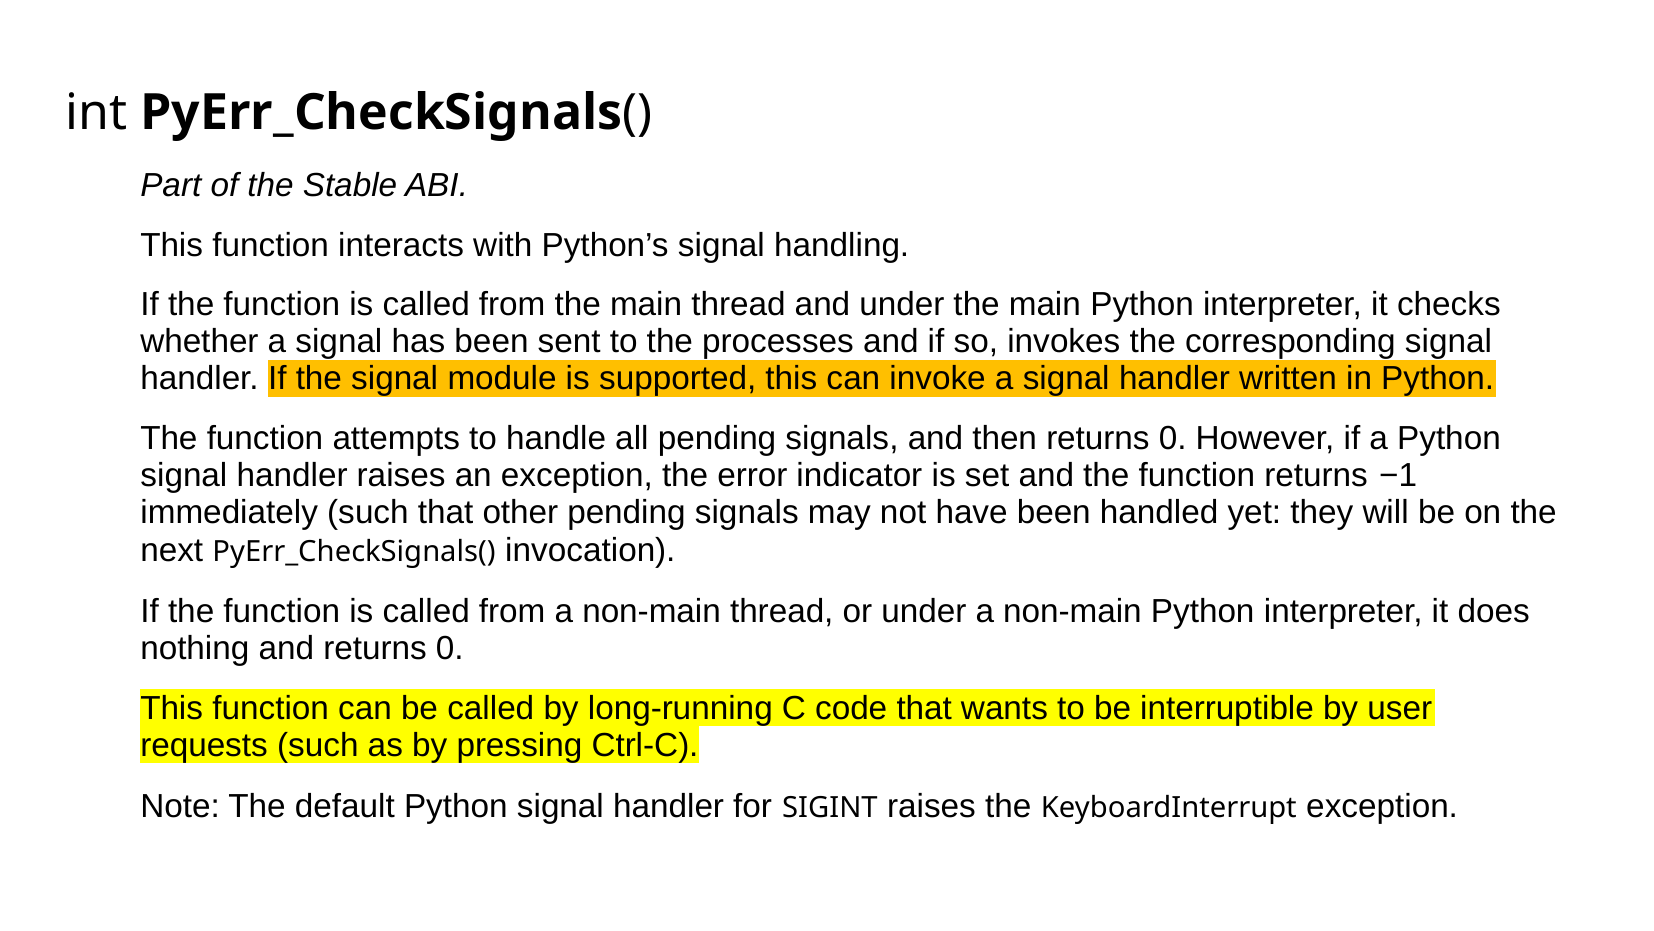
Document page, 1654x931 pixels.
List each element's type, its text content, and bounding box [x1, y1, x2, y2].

text_box int PyErr_CheckSignals() Part of the Stable ABI. This function interacts with Python’s signal handling. If the function is called from the main thread and under the main Python interpreter, it checks whether a signal has been sent to the processes and if so, invokes the corresponding signal handler. If the signal module is supported, this can invoke a signal handler written in Python. The function attempts to handle all pending signals, and then returns 0. However, if a Python signal handler raises an exception, the error indicator is set and the function returns −1 immediately (such that other pending signals may not have been handled yet: they will be on the next PyErr_CheckSignals() invocation). If the function is called from a non-main thread, or under a non-main Python interpreter, it does nothing and returns 0. This function can be called by long-running C code that wants to be interruptible by user requests (such as by pressing Ctrl-C). Note: The default Python signal handler for SIGINT raises the KeyboardInterrupt exception. [50, 68, 1576, 844]
